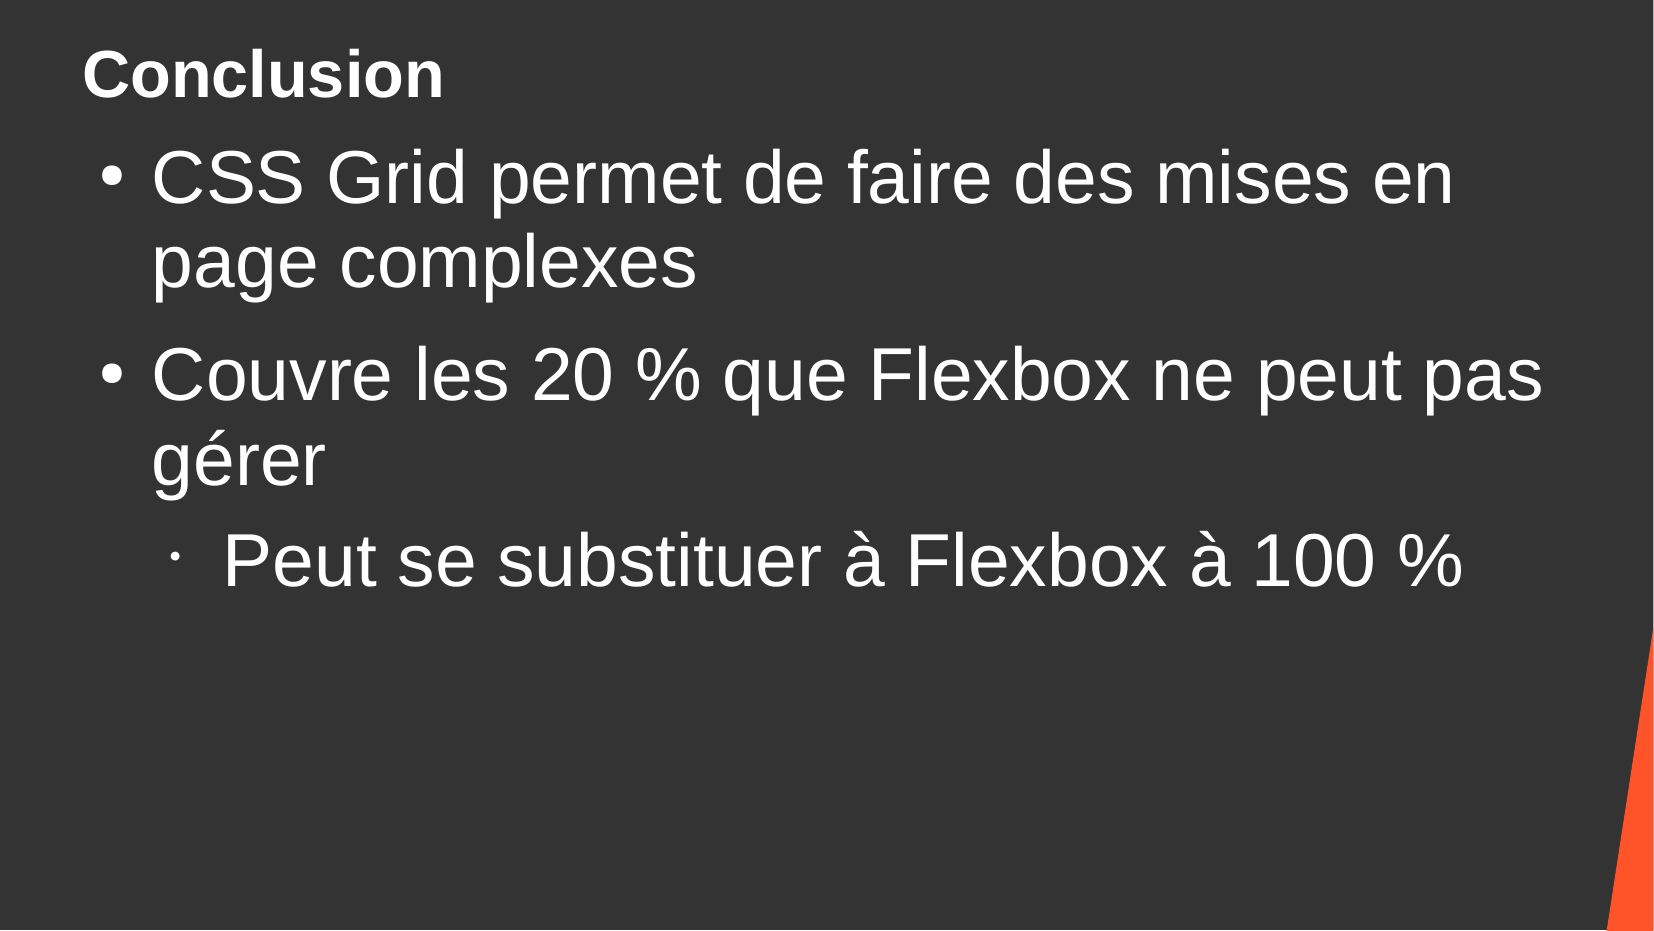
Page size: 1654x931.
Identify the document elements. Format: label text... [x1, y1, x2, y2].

title Conclusion [82, 37, 1571, 114]
text_box [1606, 623, 1654, 931]
list CSS Grid permet de faire des mises en page complexes Couvre les 20 % que Flexbox ne peut pas gérer Peut se substituer à Flexbox à 100 % [80, 135, 1620, 674]
